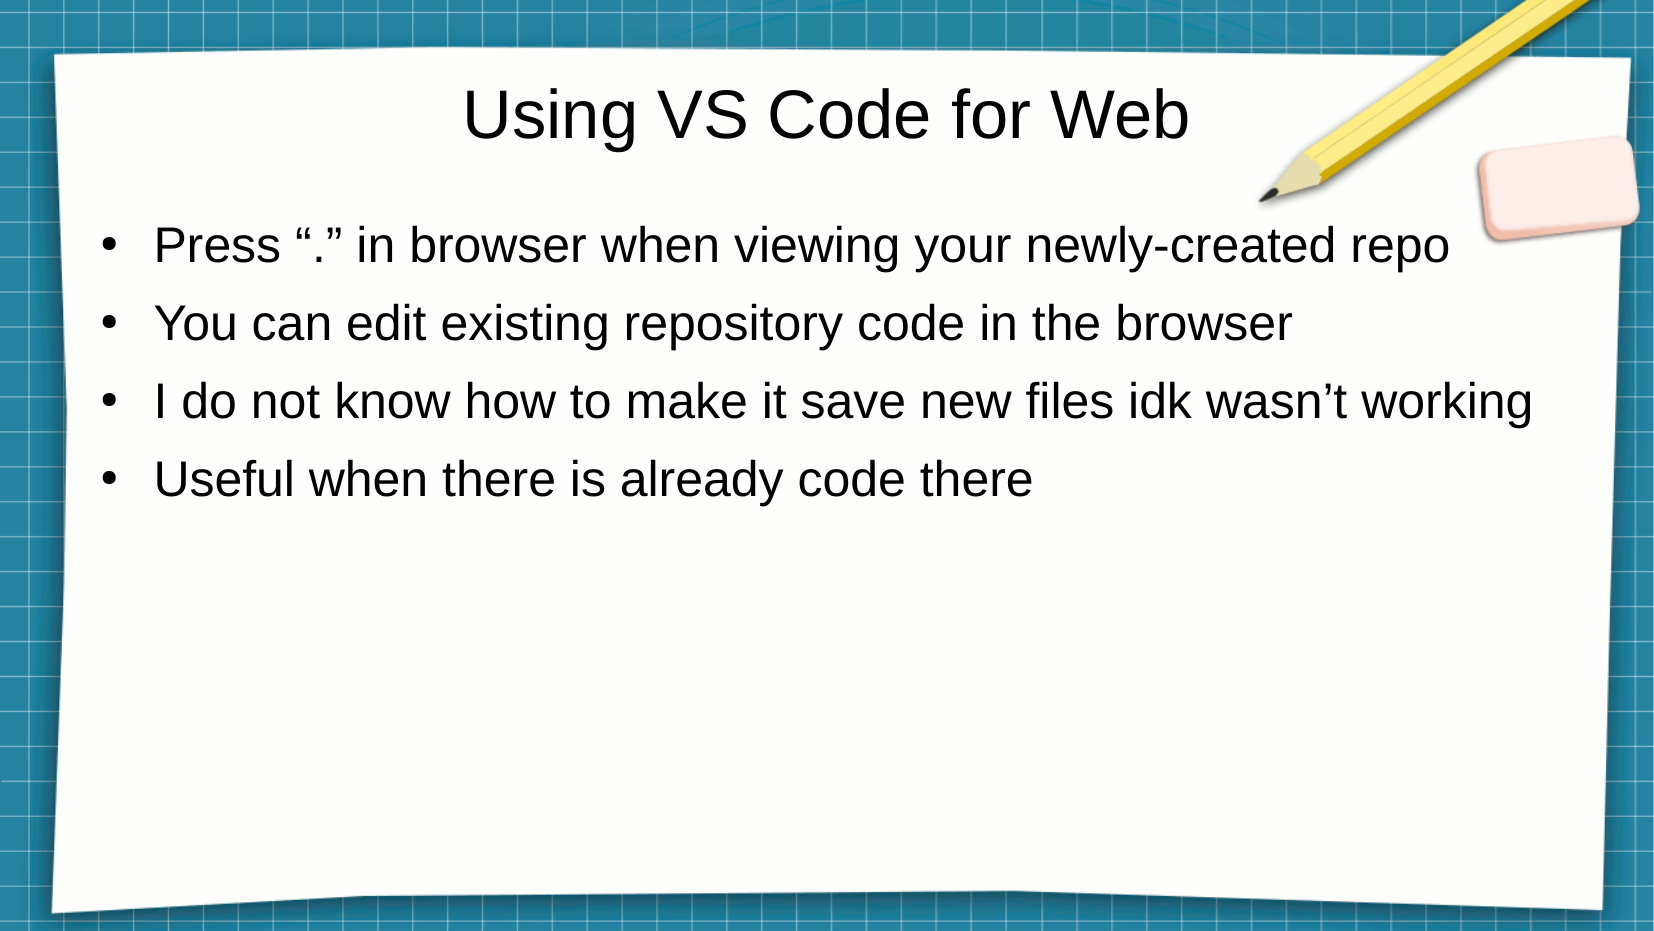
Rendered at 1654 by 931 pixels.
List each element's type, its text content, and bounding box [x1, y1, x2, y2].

title Using VS Code for Web [82, 37, 1571, 193]
list Press “.” in browser when viewing your newly-created repo You can edit existing repository code in the browser I do not know how to make it save new files idk wasn’t working Useful when there is already code there [82, 217, 1571, 758]
picture [0, 0, 1654, 931]
